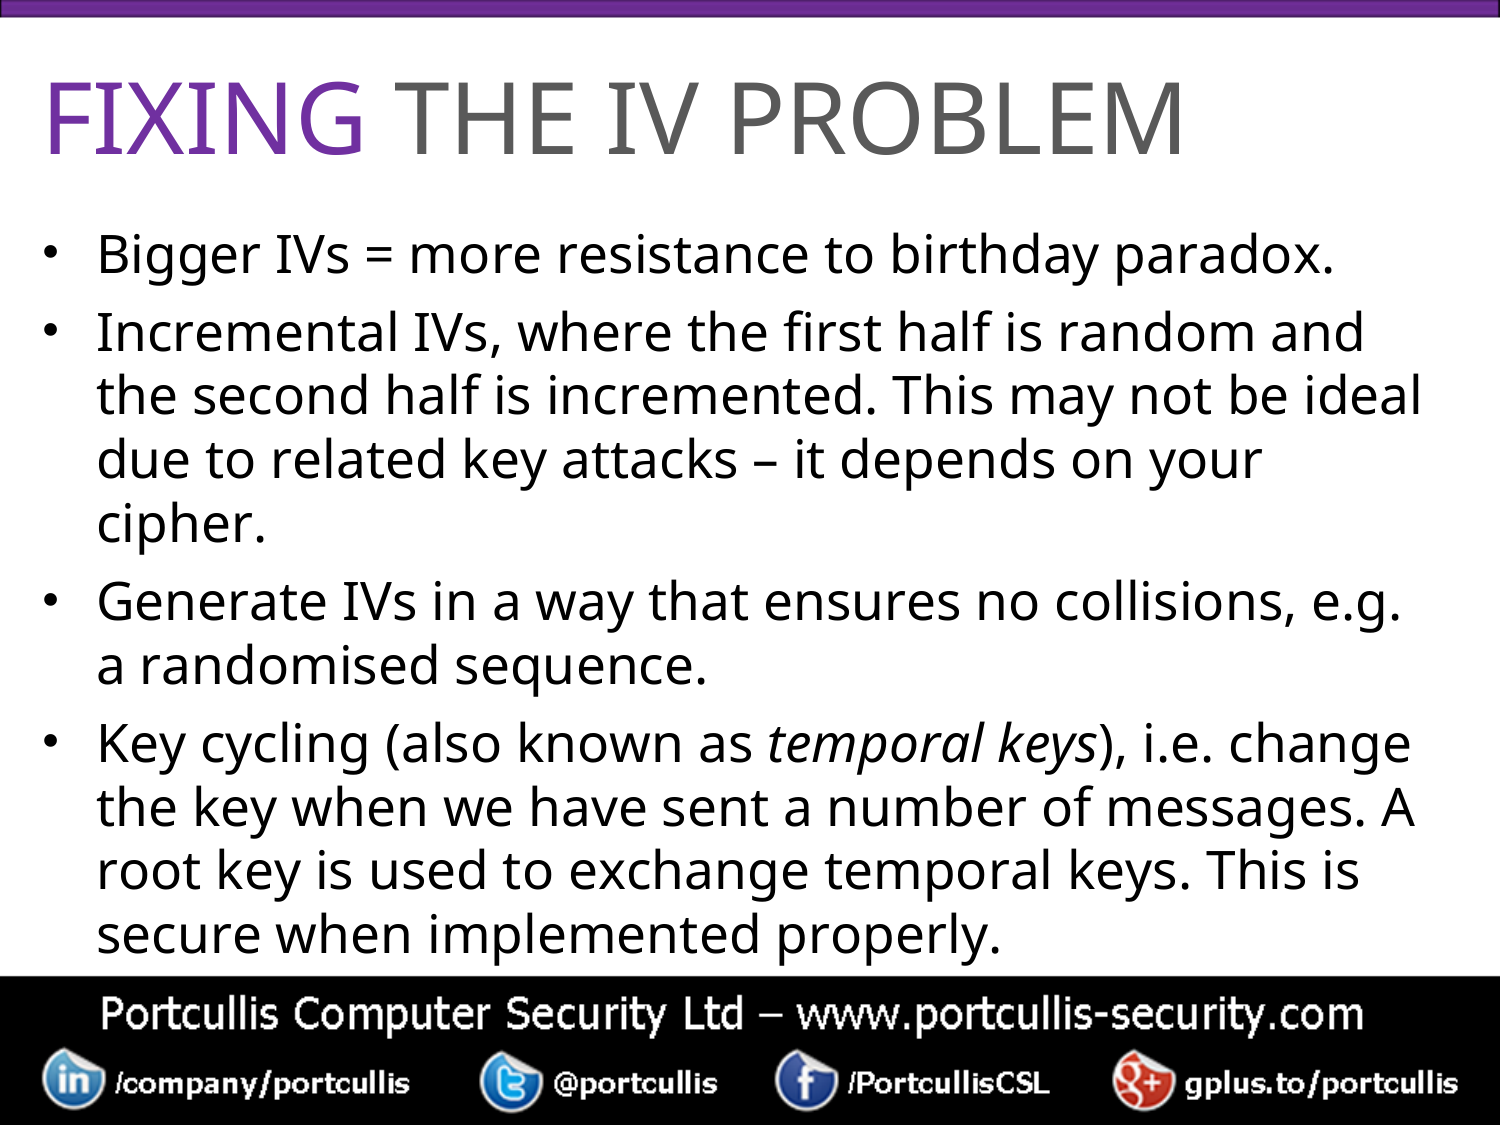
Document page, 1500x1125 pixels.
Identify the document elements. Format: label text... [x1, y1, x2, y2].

title FIXING THE IV PROBLEM [41, 42, 1434, 202]
list Bigger IVs = more resistance to birthday paradox. Incremental IVs, where the first half is random and the second half is incremented. This may not be ideal due to related key attacks – it depends on your cipher. Generate IVs in a way that ensures no collisions, e.g. a randomised sequence. Key cycling (also known as temporal keys), i.e. change the key when we have sent a number of messages. A root key is used to exchange temporal keys. This is secure when implemented properly. [41, 219, 1428, 965]
picture [0, 0, 1500, 1125]
